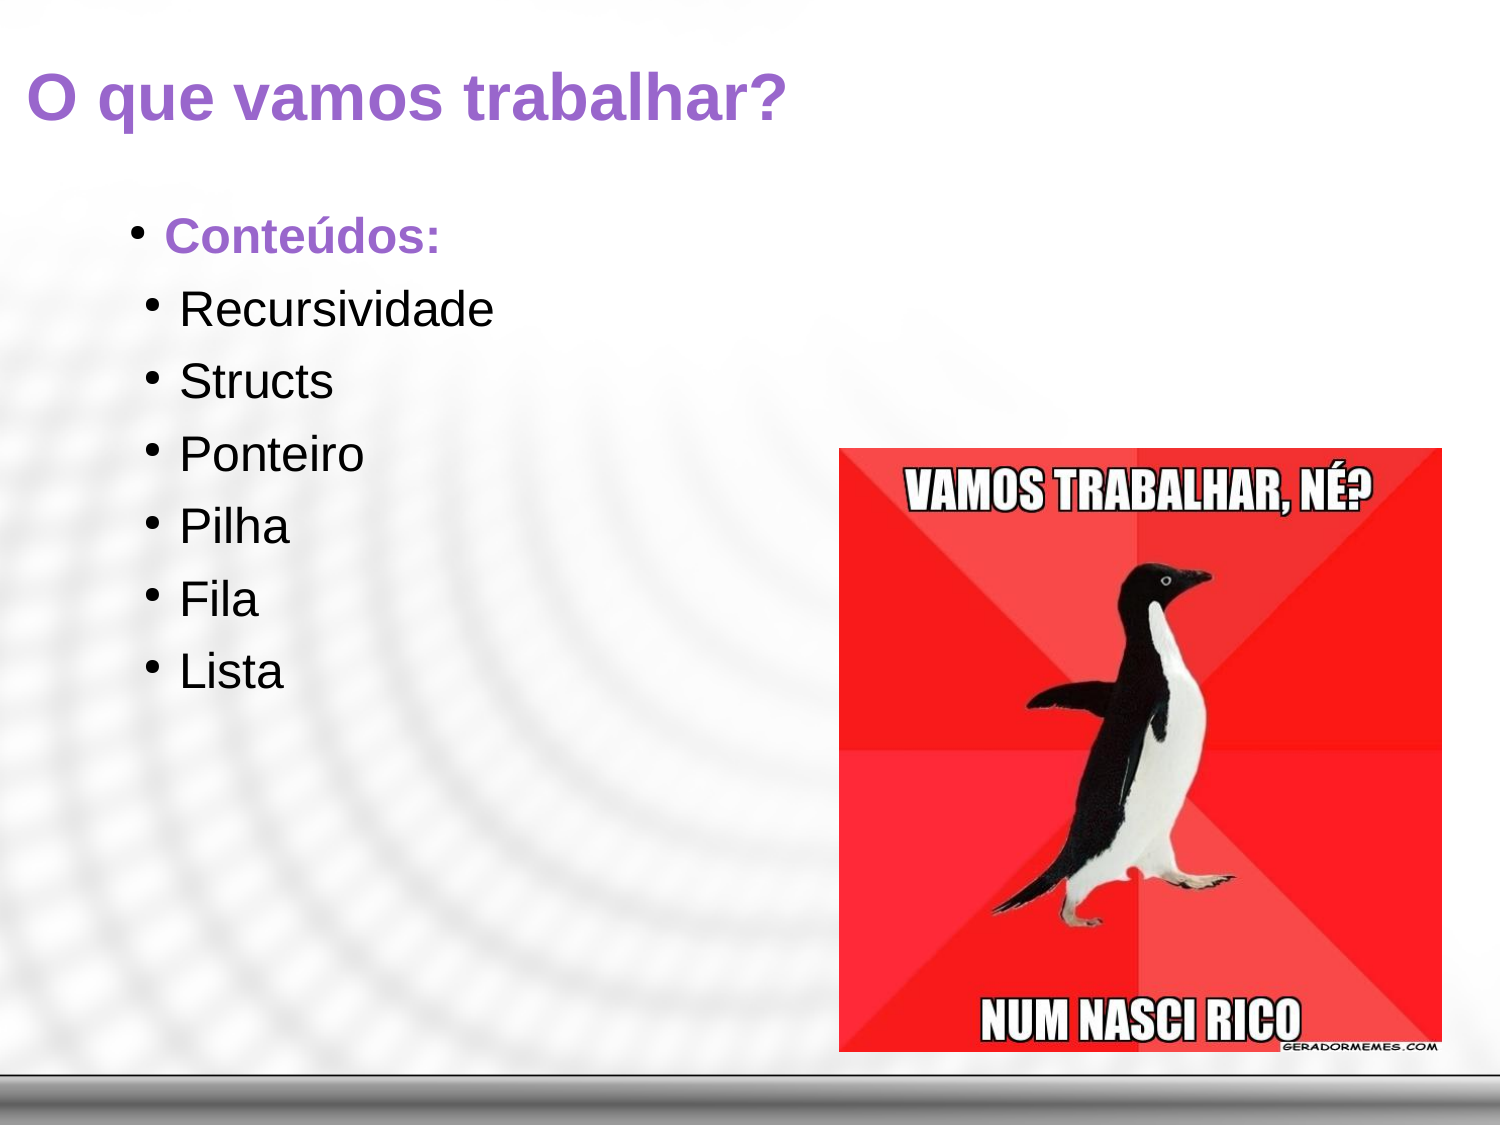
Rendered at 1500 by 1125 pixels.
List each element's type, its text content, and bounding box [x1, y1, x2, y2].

list Conteúdos: Recursividade Structs Ponteiro Pilha Fila Lista [58, 196, 1442, 1036]
title O que vamos trabalhar? [11, 46, 1365, 142]
picture [0, 0, 1500, 1125]
